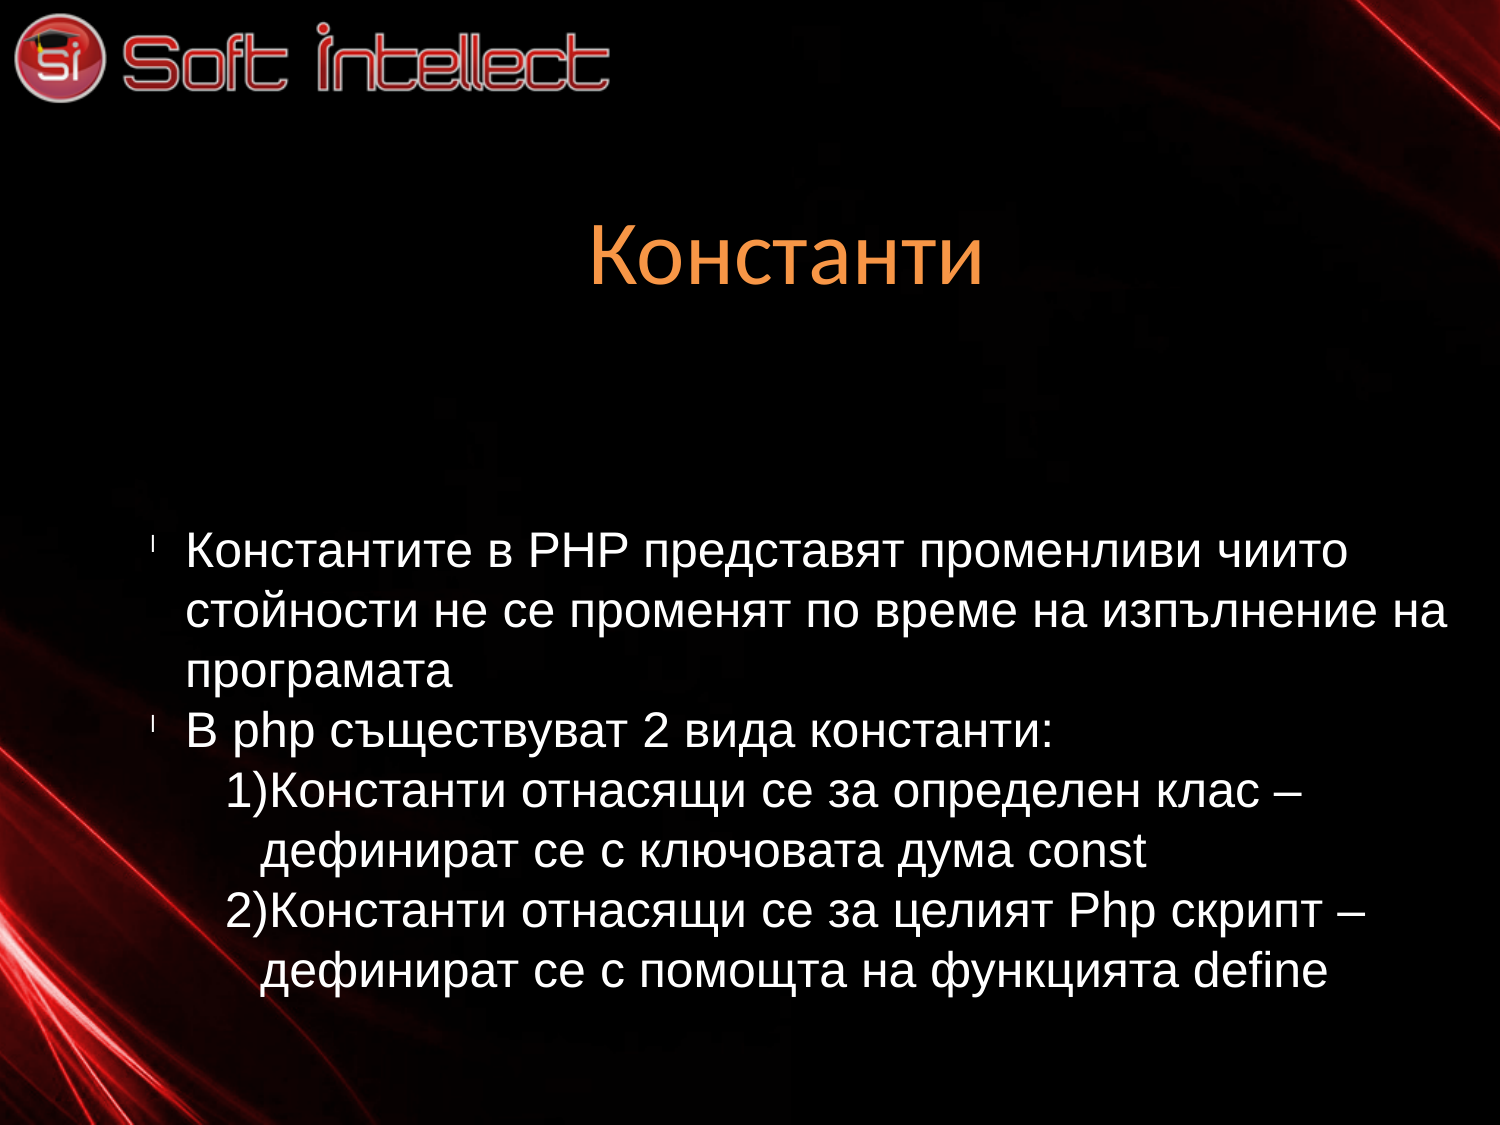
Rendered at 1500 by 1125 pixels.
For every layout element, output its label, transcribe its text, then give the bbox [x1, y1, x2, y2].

picture [0, 0, 1500, 1125]
text_box Константи [150, 127, 1425, 368]
text_box Константите в PHP представят променливи чиито стойности не се променят по време на изпълнение на програмата В php съществуват 2 вида константи: Константи отнасящи се за определен клас – дефинират се с ключовата дума const Константи отнасящи се за целият Php скрипт – дефинират се с помощта на функцията define [135, 510, 1470, 1125]
